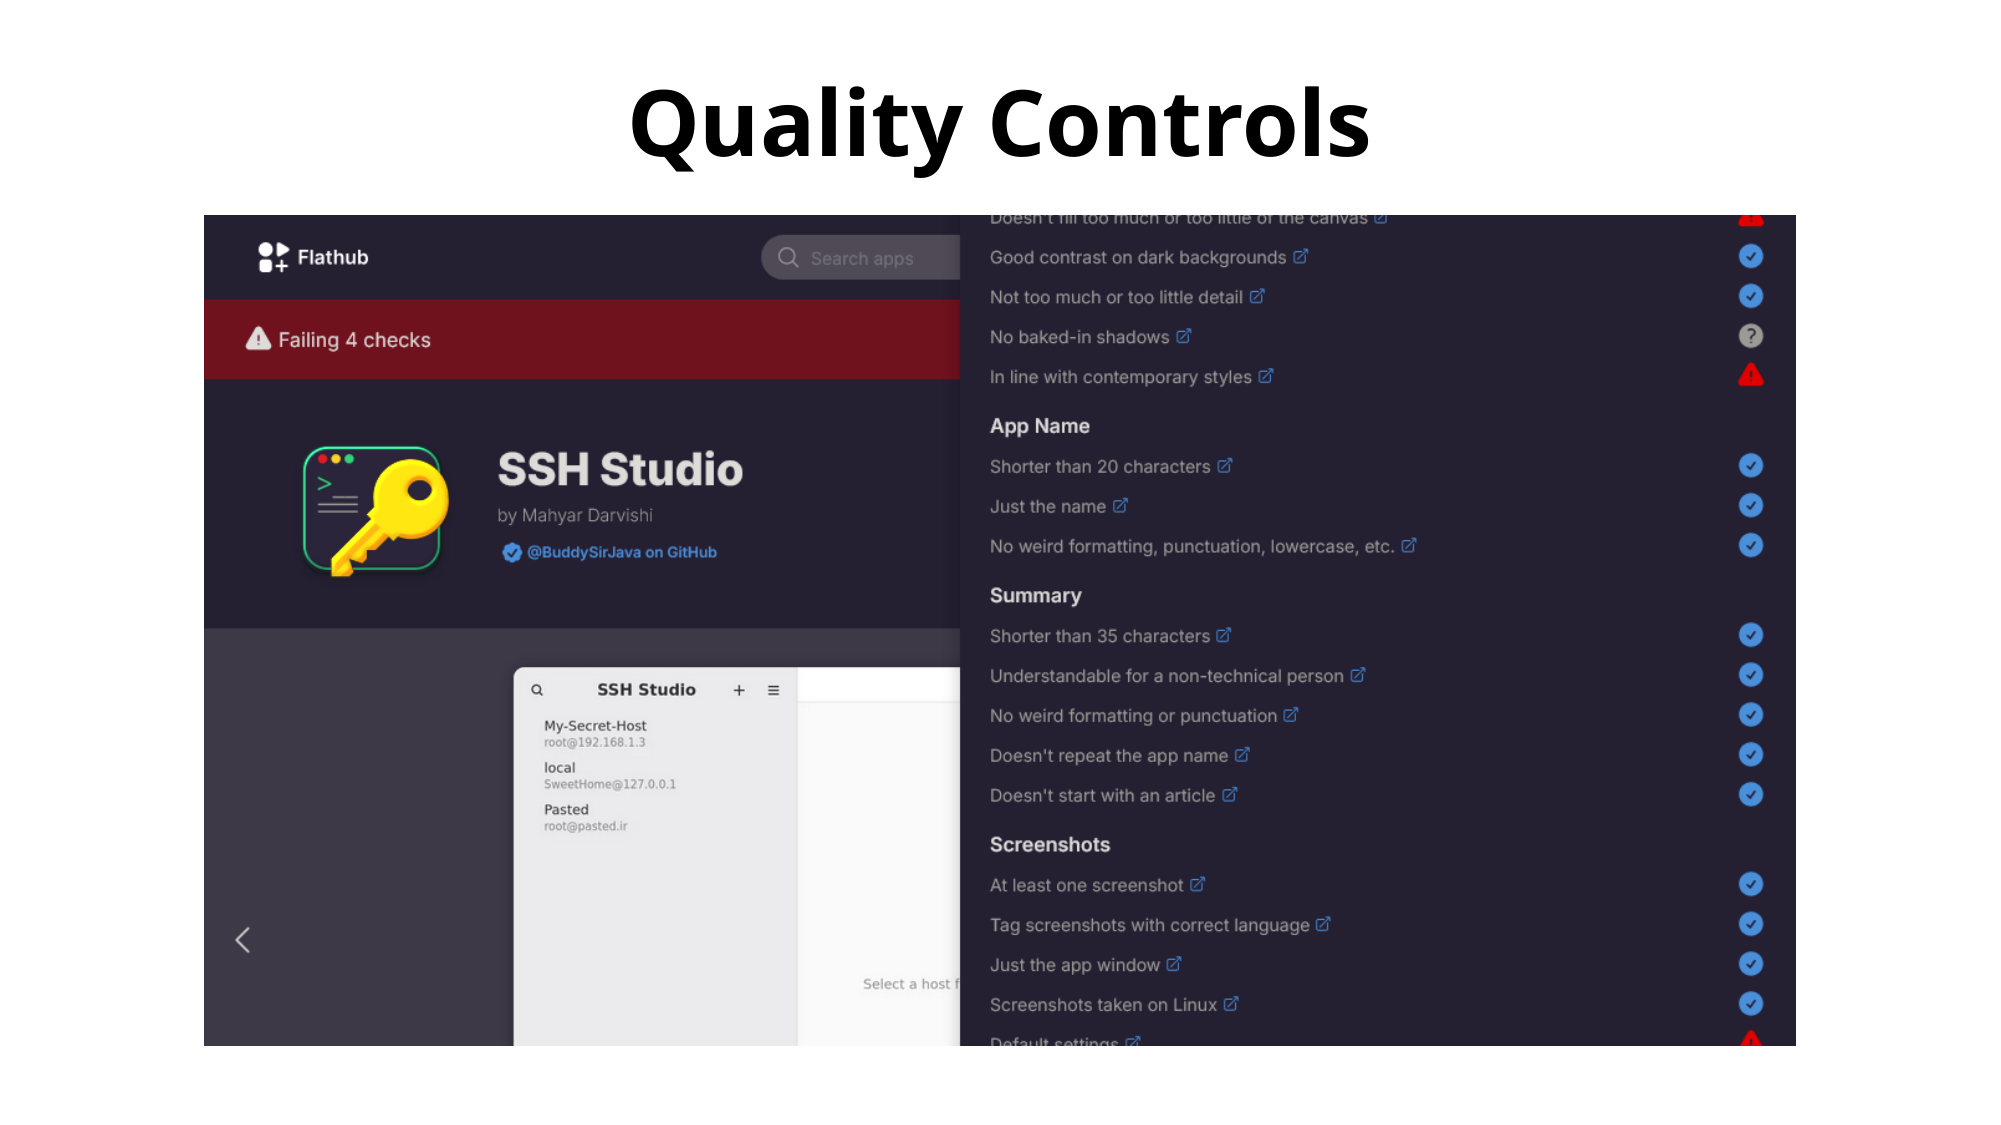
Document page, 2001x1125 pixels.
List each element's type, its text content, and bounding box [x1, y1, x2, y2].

picture [204, 215, 1796, 1046]
title Quality Controls [137, 18, 1863, 236]
